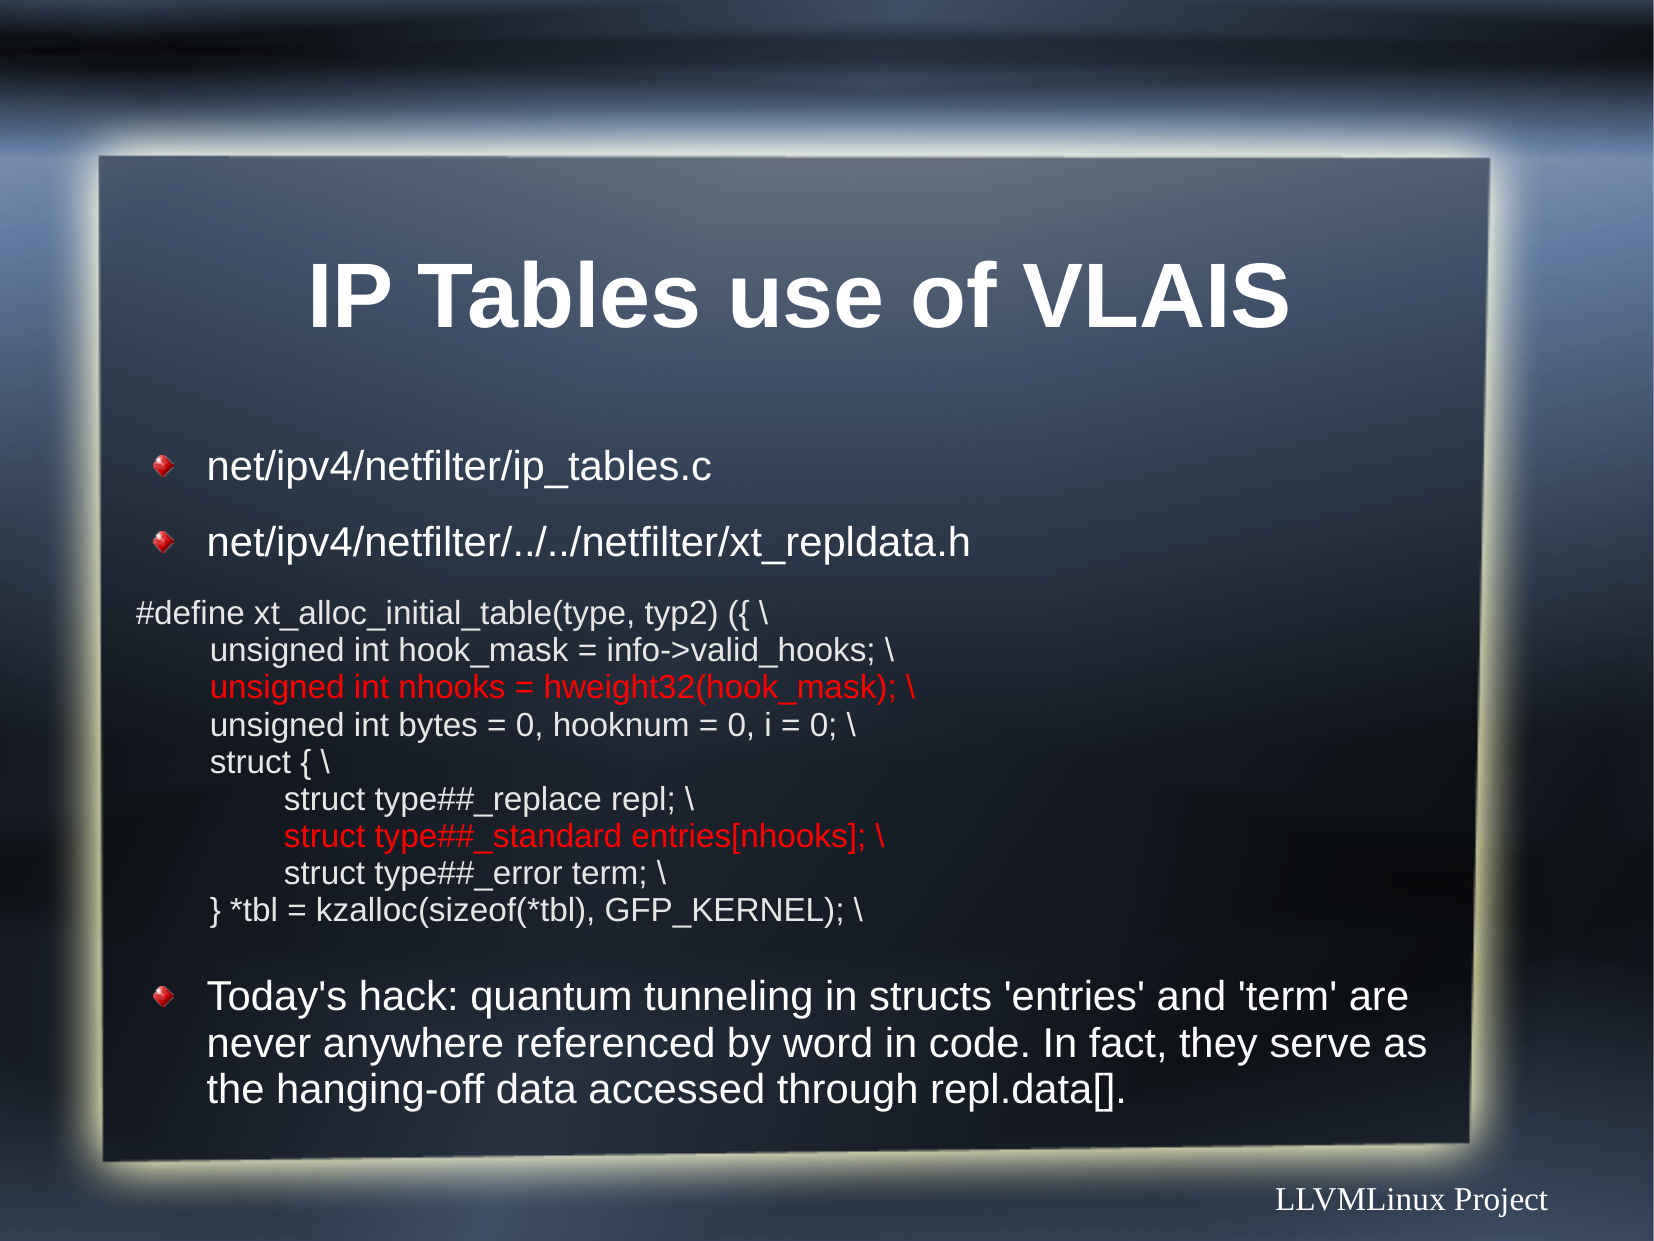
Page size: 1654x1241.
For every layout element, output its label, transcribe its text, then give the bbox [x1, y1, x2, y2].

picture [0, 0, 1654, 1241]
list net/ipv4/netfilter/ip_tables.c net/ipv4/netfilter/../../netfilter/xt_repldata.h #define xt_alloc_initial_table(type, typ2) ({ \ unsigned int hook_mask = info->valid_hooks; \ unsigned int nhooks = hweight32(hook_mask); \ unsigned int bytes = 0, hooknum = 0, i = 0; \ struct { \ struct type##_replace repl; \ struct type##_standard entries[nhooks]; \ struct type##_error term; \ } *tbl = kzalloc(sizeof(*tbl), GFP_KERNEL); \ Today's hack: quantum tunneling in structs 'entries' and 'term' are never anywhere referenced by word in code. In fact, they serve as the hanging-off data accessed through repl.data[]. [135, 442, 1447, 1152]
title IP Tables use of VLAIS [124, 177, 1477, 414]
